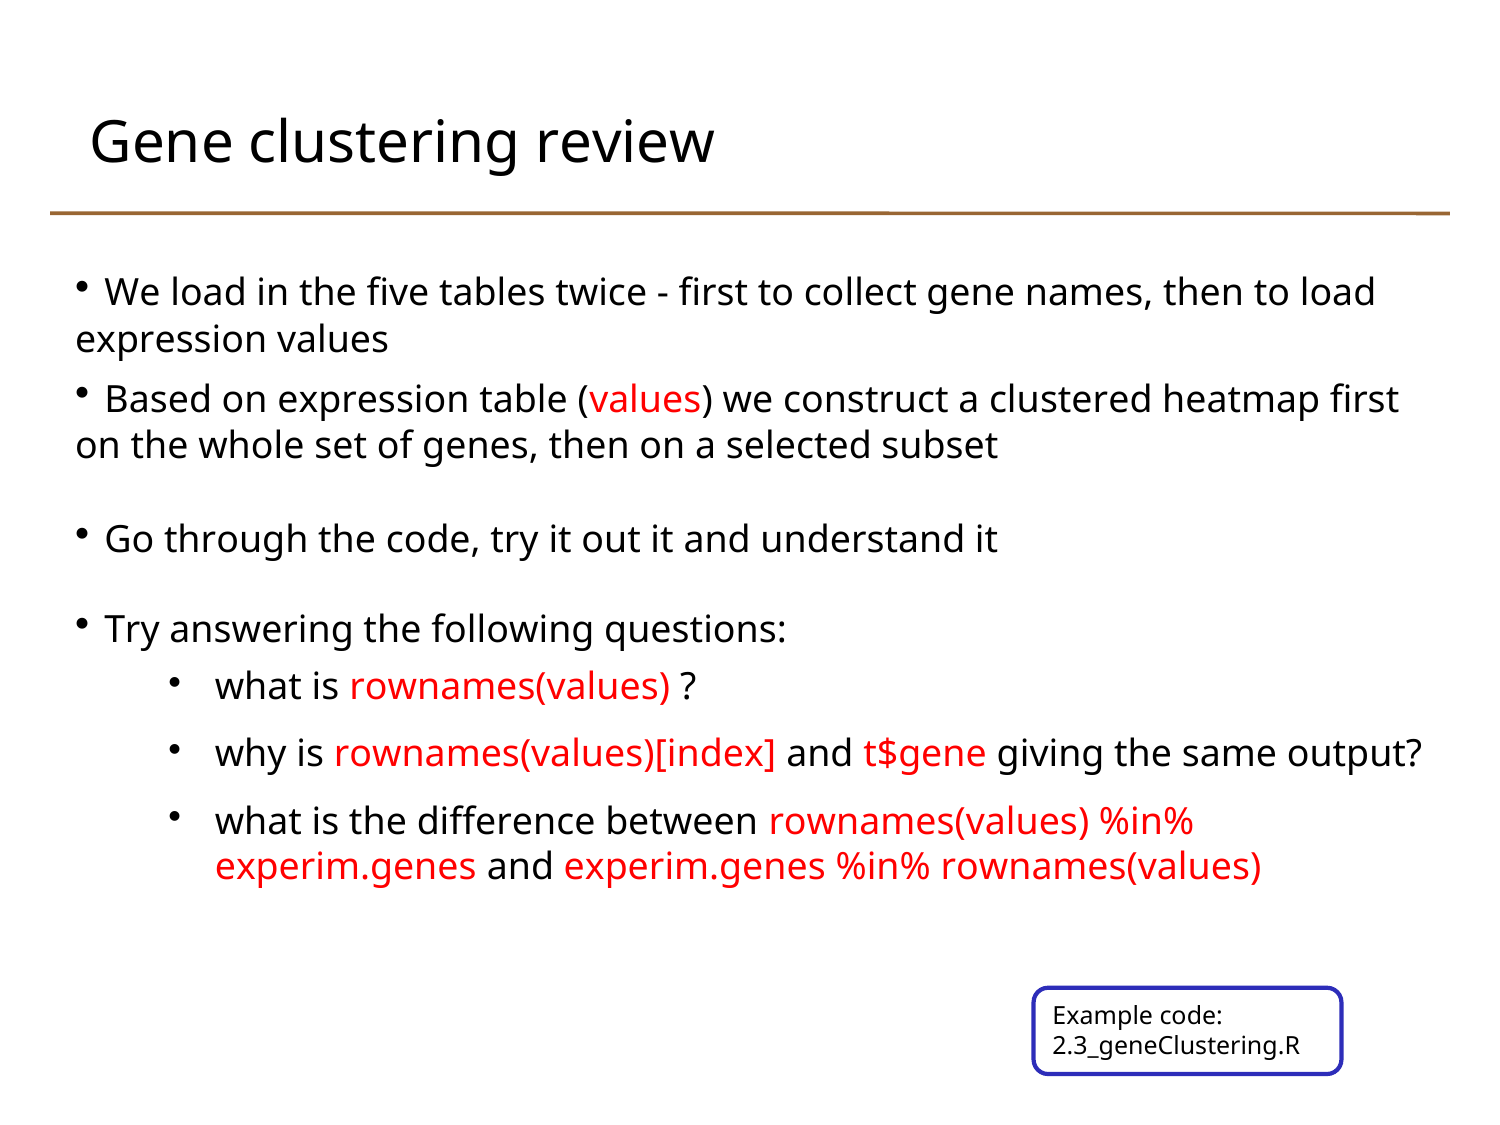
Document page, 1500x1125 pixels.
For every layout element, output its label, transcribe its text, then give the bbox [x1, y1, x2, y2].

text_box We load in the five tables twice - first to collect gene names, then to load expression values Based on expression table (values) we construct a clustered heatmap first on the whole set of genes, then on a selected subset Go through the code, try it out it and understand it Try answering the following questions: what is rownames(values) ? why is rownames(values)[index] and t$gene giving the same output? what is the difference between rownames(values) %in% experim.genes and experim.genes %in% rownames(values) [74, 263, 1425, 1005]
text_box Gene clustering review [74, 44, 1425, 233]
text_box Example code: 2.3_geneClustering.R [1033, 987, 1342, 1075]
